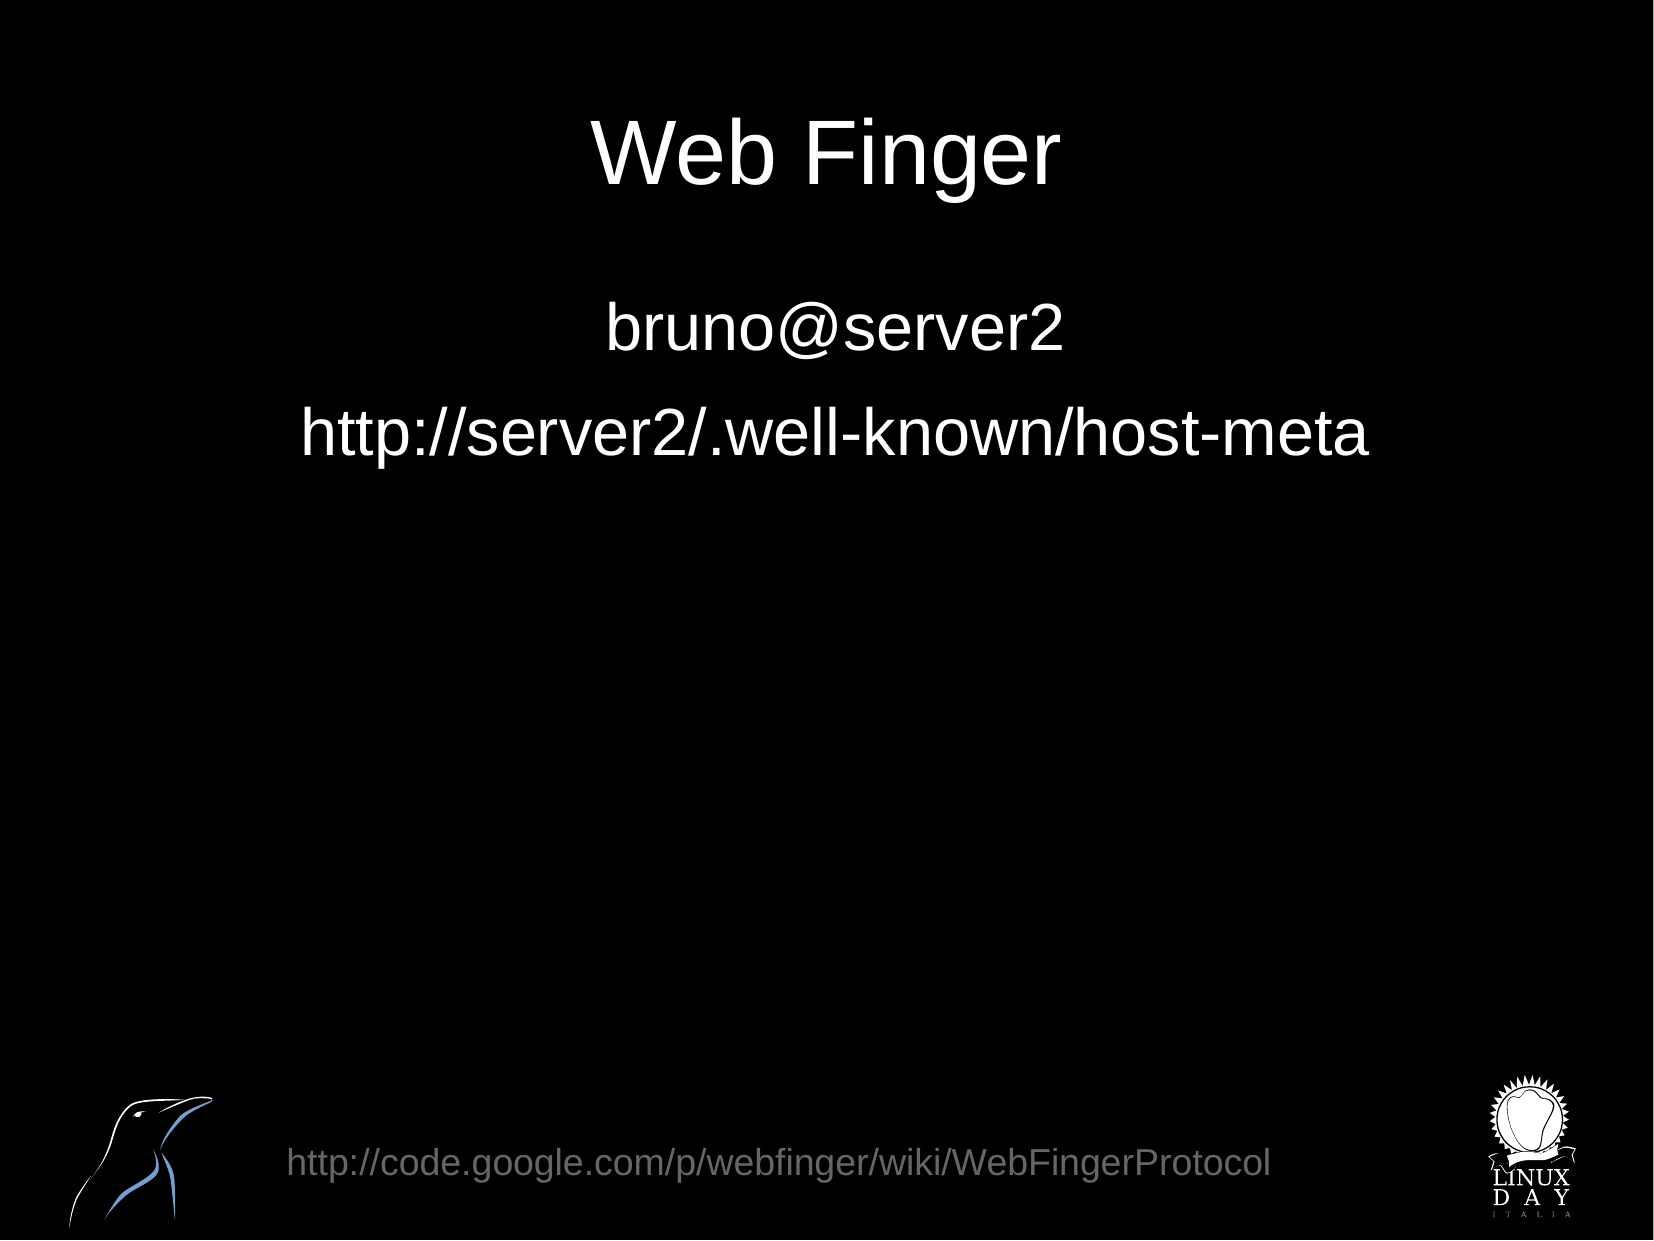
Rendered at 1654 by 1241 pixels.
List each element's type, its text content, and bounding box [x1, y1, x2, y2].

title Web Finger [82, 56, 1571, 250]
list bruno@server2 http://server2/.well-known/host-meta [82, 290, 1571, 1109]
text_box http://code.google.com/p/webfinger/wiki/WebFingerProtocol [271, 1133, 1441, 1191]
